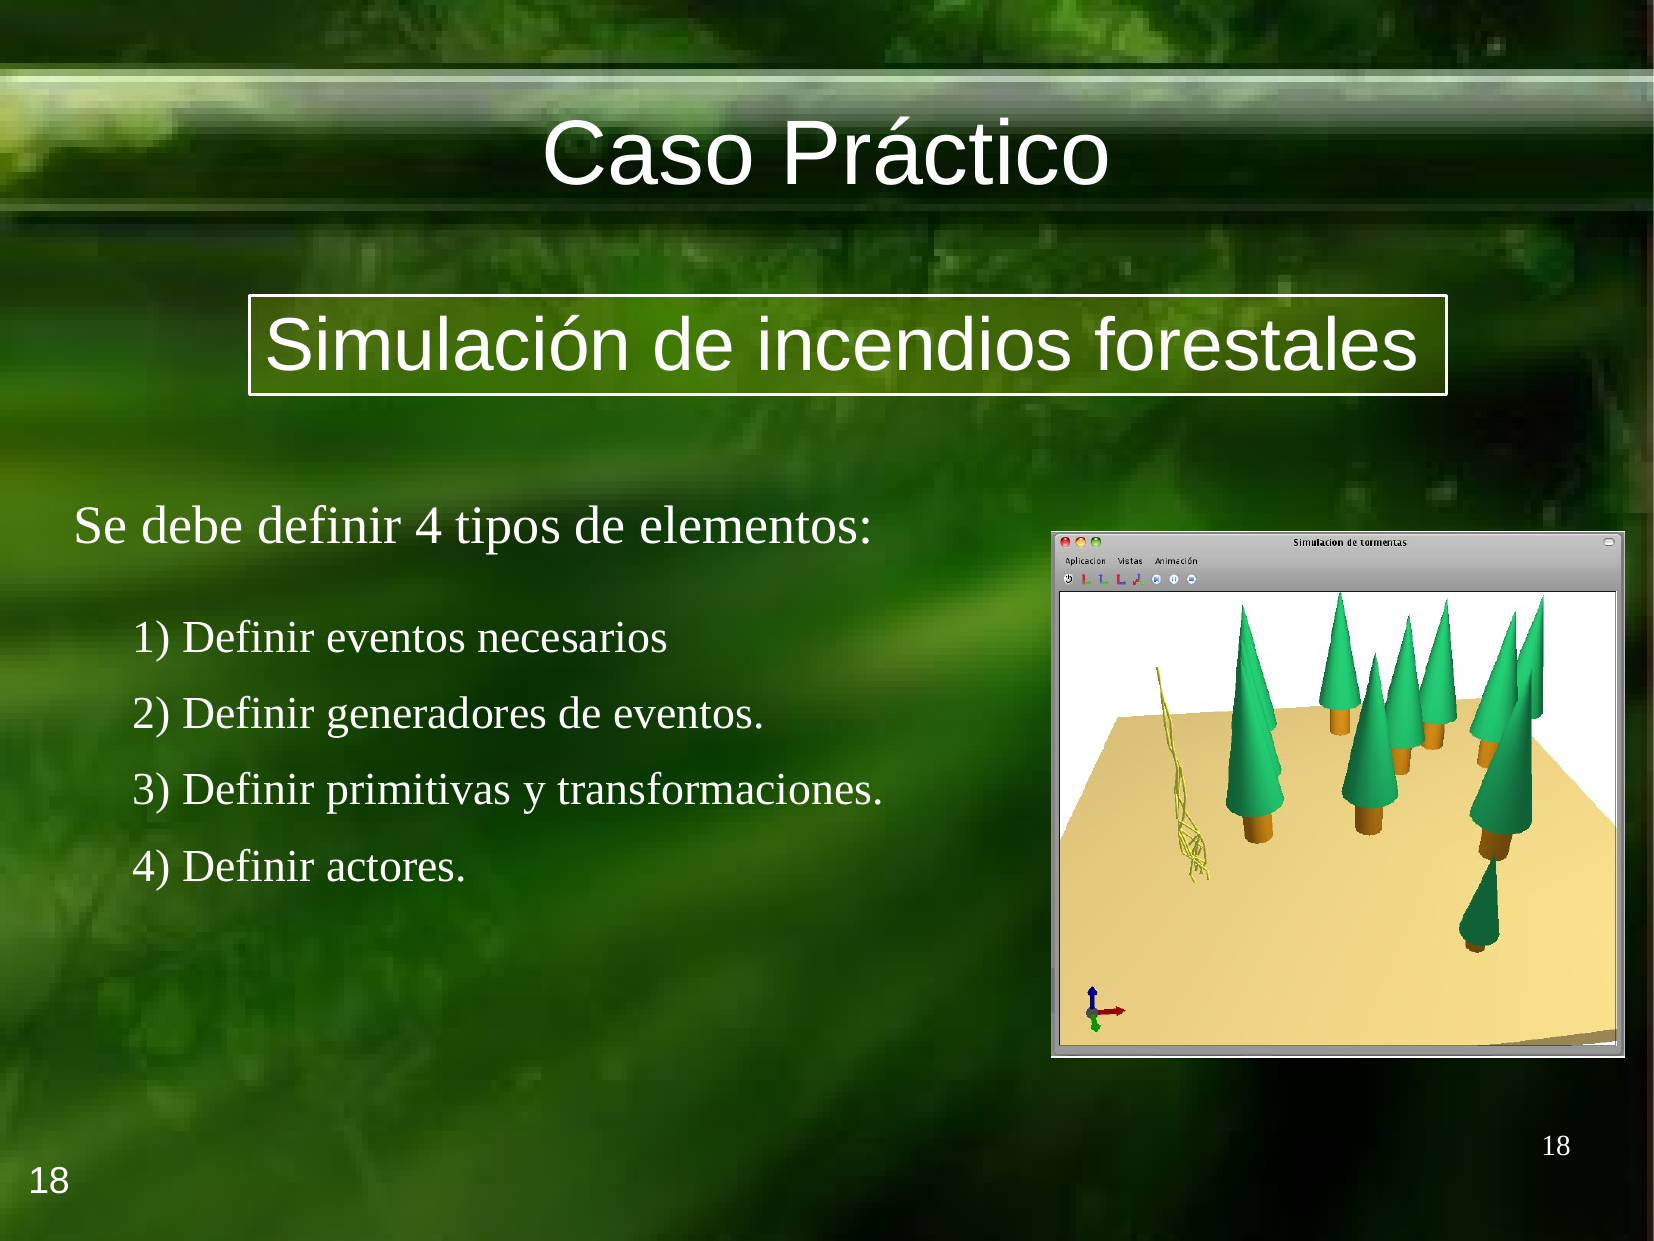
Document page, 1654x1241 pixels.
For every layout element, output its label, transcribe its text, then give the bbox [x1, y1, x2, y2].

text_box Se debe definir 4 tipos de elementos: [59, 472, 1093, 548]
title Caso Práctico [82, 56, 1571, 250]
picture [0, 0, 1654, 1241]
text_box Definir eventos necesarios Definir generadores de eventos. Definir primitivas y transformaciones. Definir actores. [118, 592, 1051, 886]
text_box Simulación de incendios forestales [249, 295, 1447, 395]
text_box <número> [13, 1151, 214, 1222]
